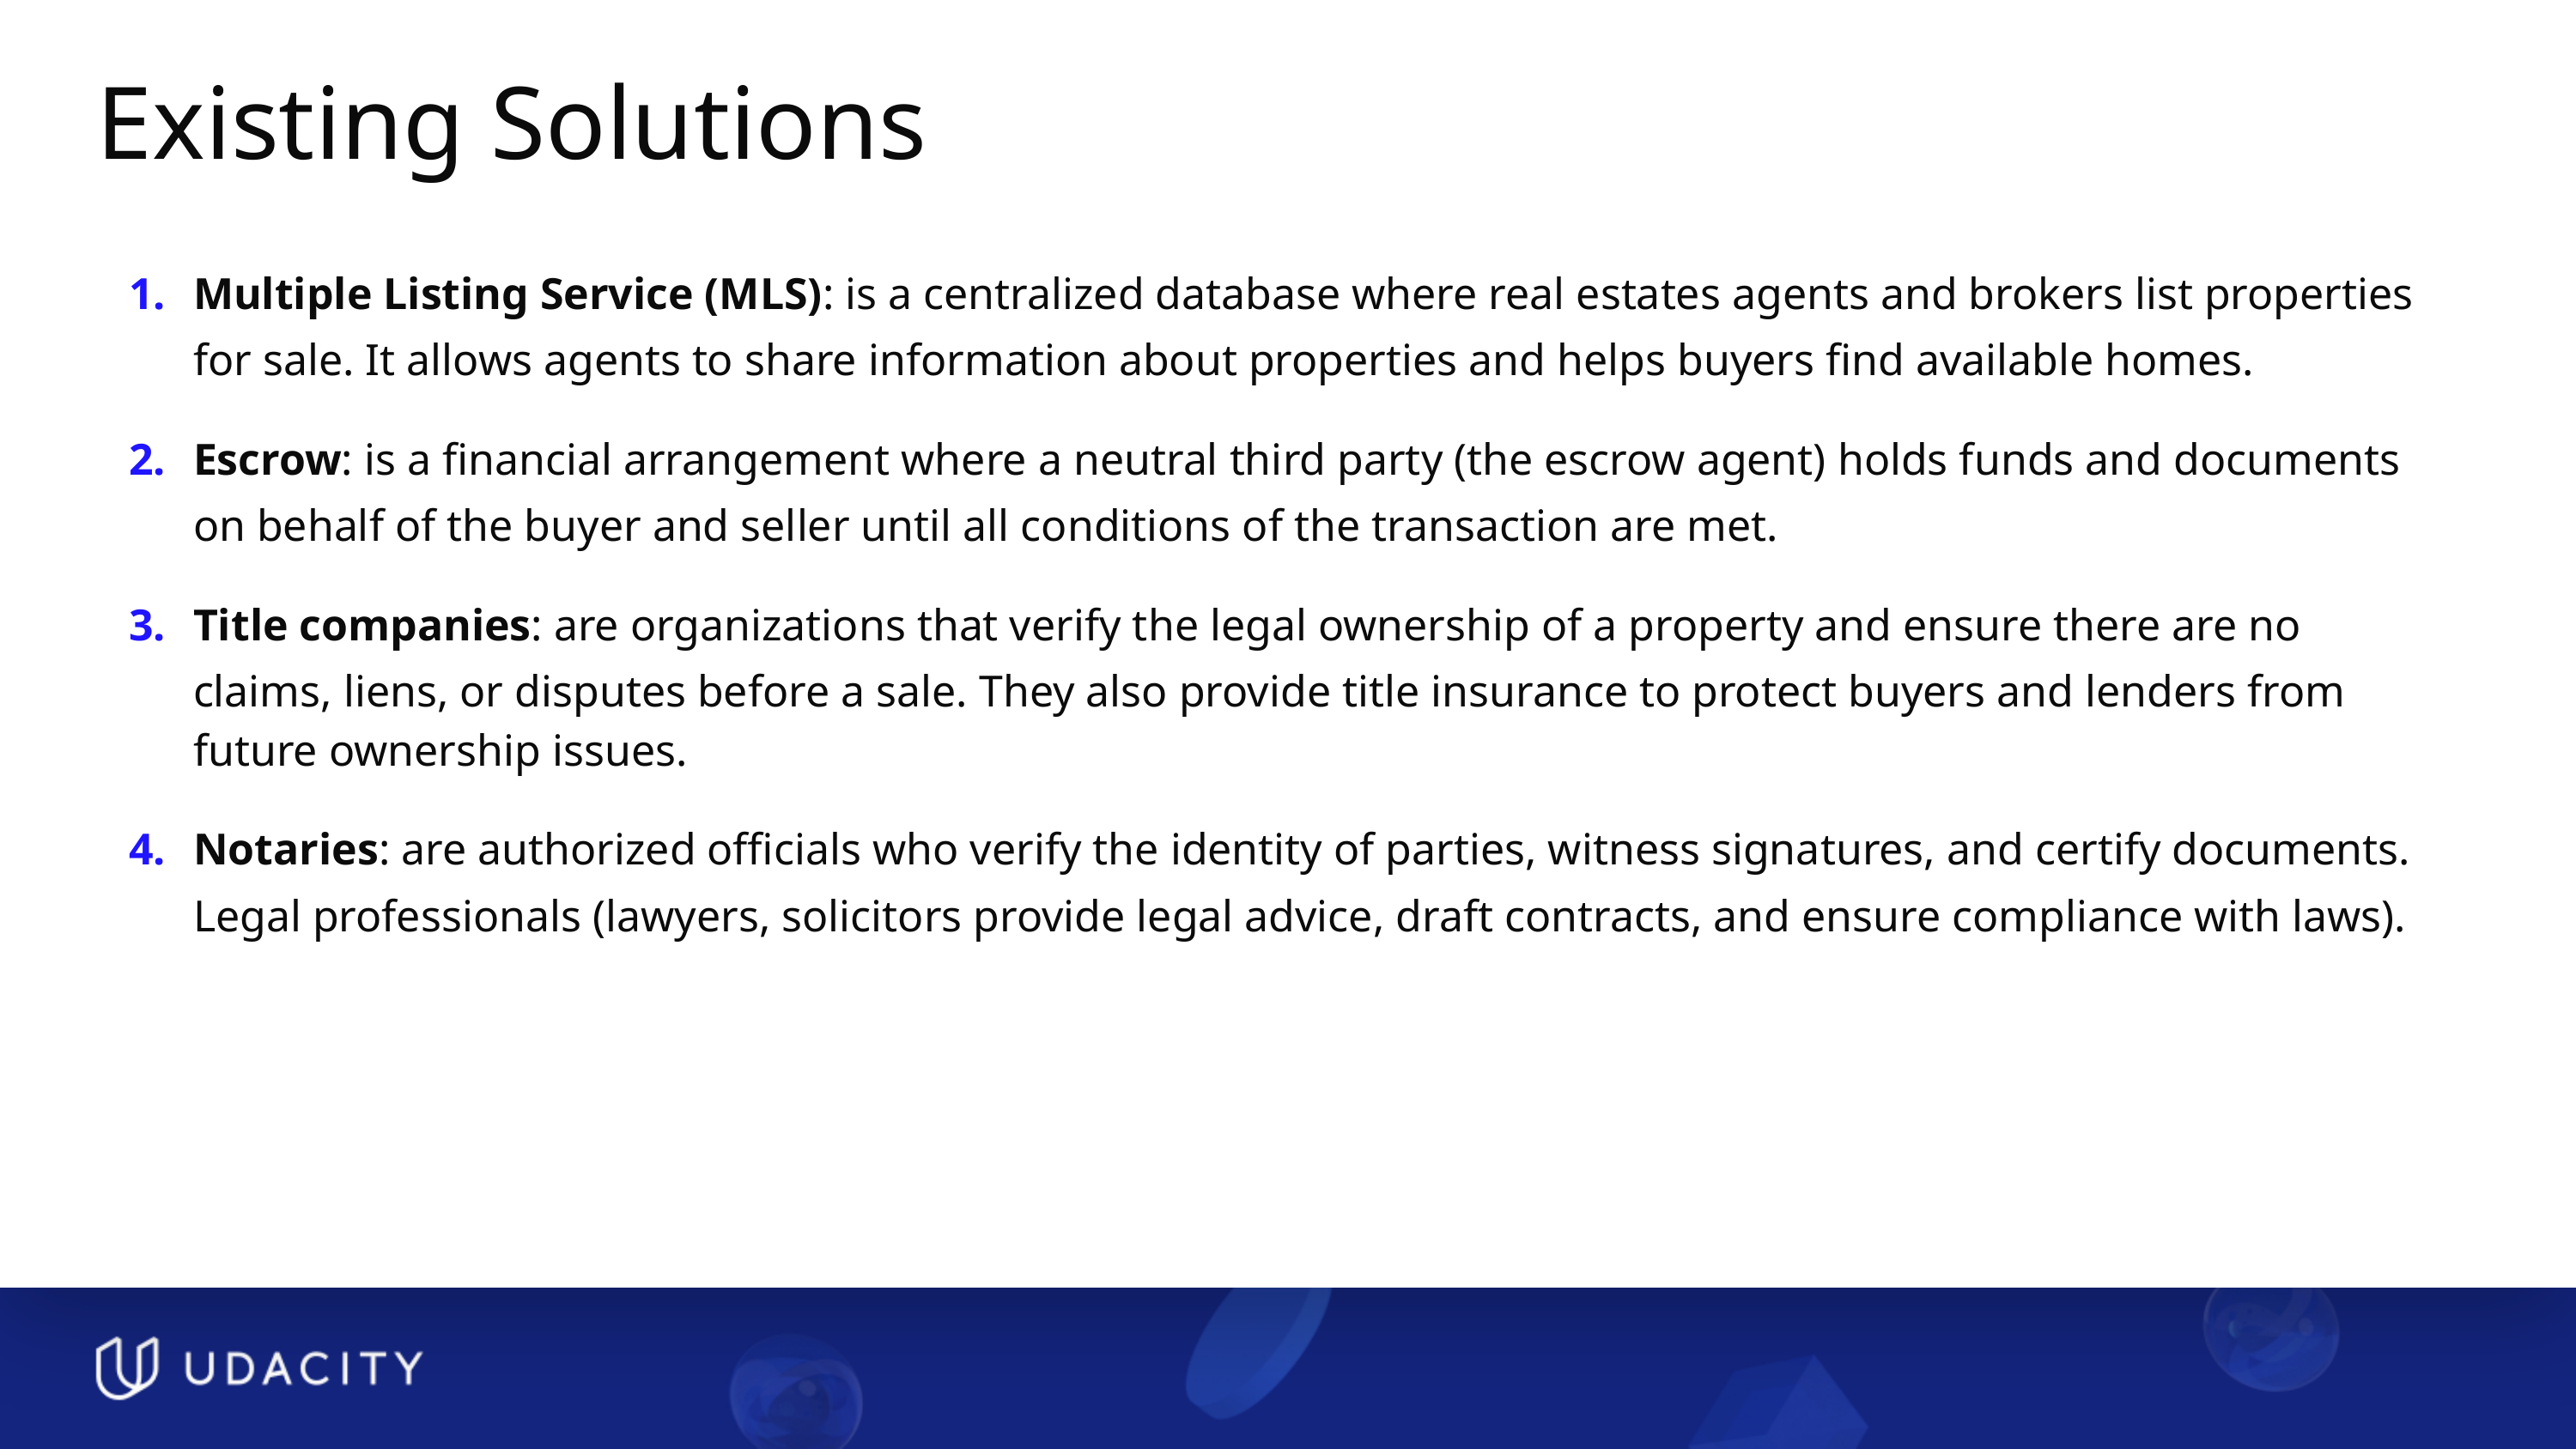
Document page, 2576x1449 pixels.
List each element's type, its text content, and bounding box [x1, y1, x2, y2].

list Multiple Listing Service (MLS): is a centralized database where real estates agents and brokers list properties for sale. It allows agents to share information about properties and helps buyers find available homes. Escrow: is a financial arrangement where a neutral third party (the escrow agent) holds funds and documents on behalf of the buyer and seller until all conditions of the transaction are met. Title companies: are organizations that verify the legal ownership of a property and ensure there are no claims, liens, or disputes before a sale. They also provide title insurance to protect buyers and lenders from future ownership issues. Notaries: are authorized officials who verify the identity of parties, witness signatures, and certify documents. Legal professionals (lawyers, solicitors provide legal advice, draft contracts, and ensure compliance with laws). [129, 258, 2443, 1191]
picture [0, 1288, 2576, 1449]
title Existing Solutions [96, 13, 2480, 226]
